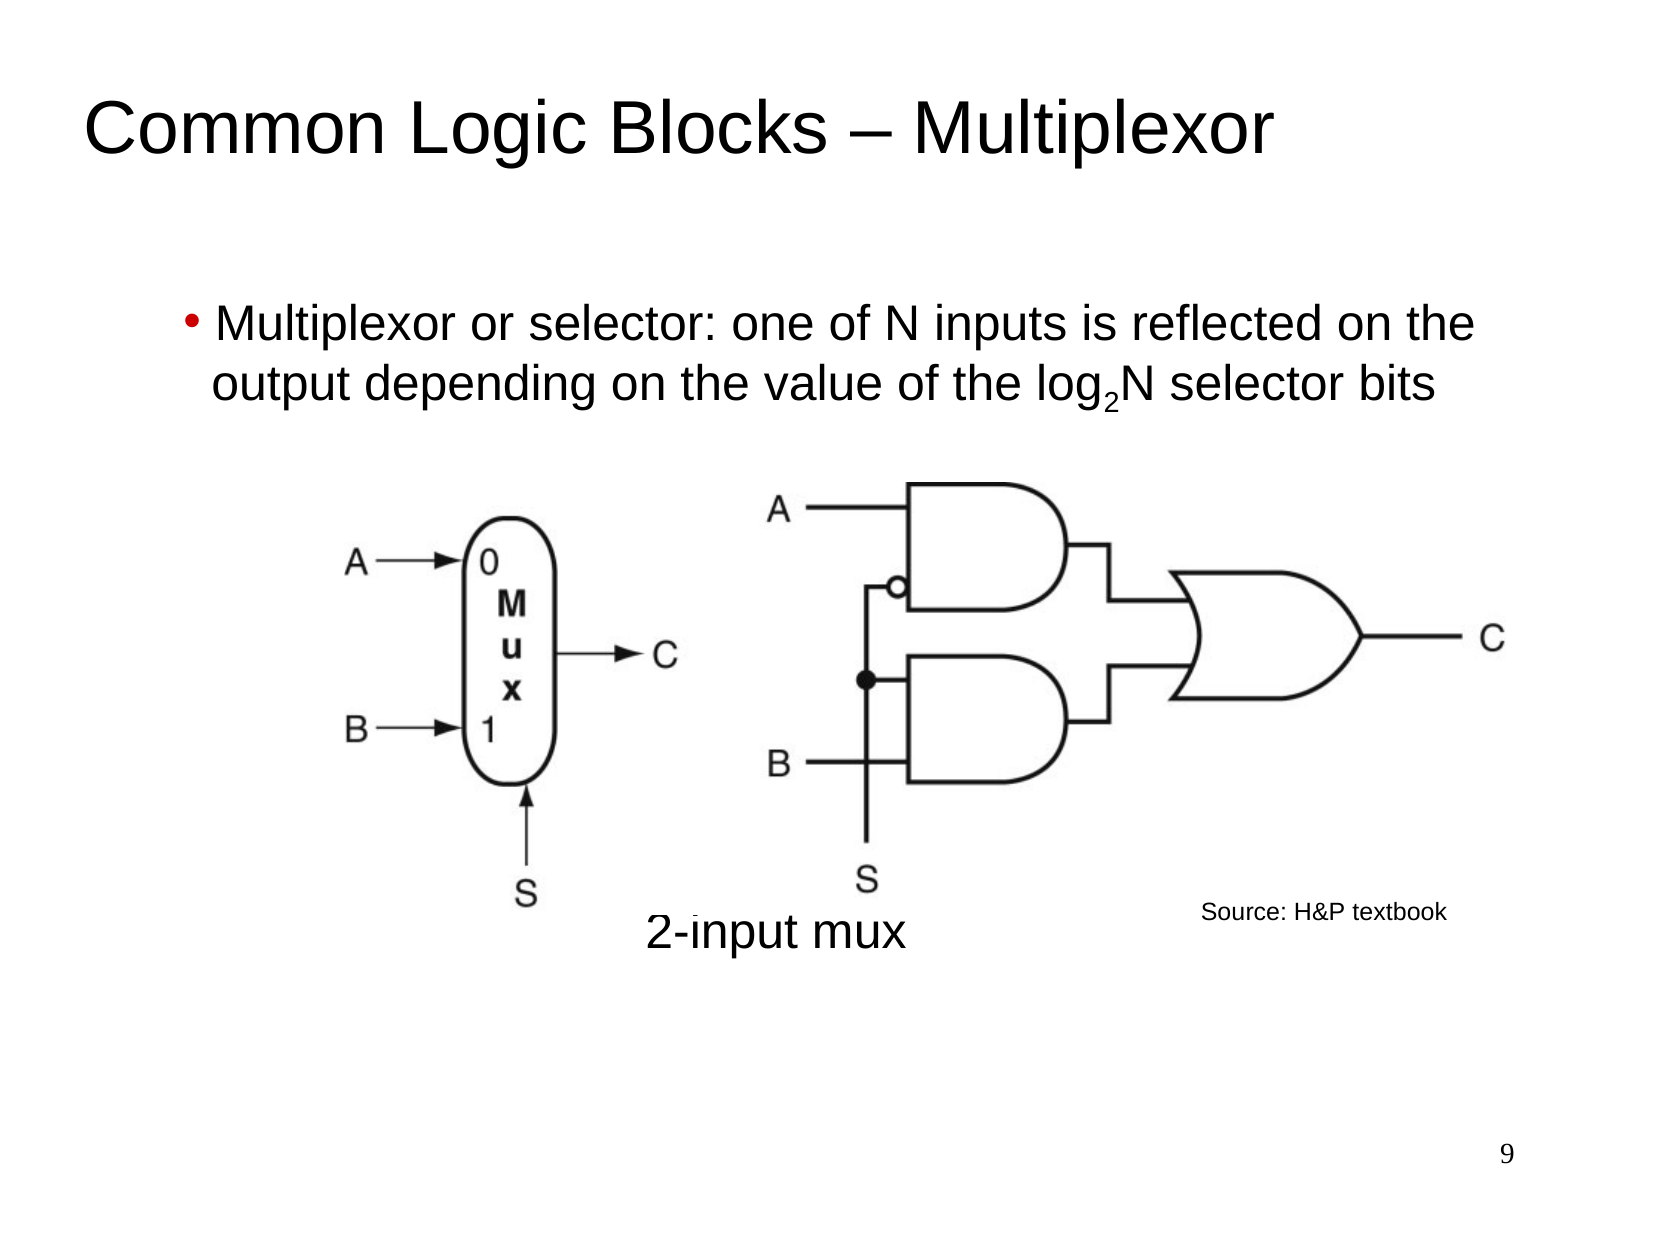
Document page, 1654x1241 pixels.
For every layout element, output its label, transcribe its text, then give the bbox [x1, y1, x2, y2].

text_box Multiplexor or selector: one of N inputs is reflected on the output depending on the value of the log2N selector bits 2-input mux [168, 282, 1492, 967]
text_box Common Logic Blocks – Multiplexor [68, 71, 1291, 177]
text_box Source: H&P textbook [1186, 887, 1463, 933]
picture [344, 482, 1506, 915]
text_box <number> [1184, 1129, 1530, 1213]
